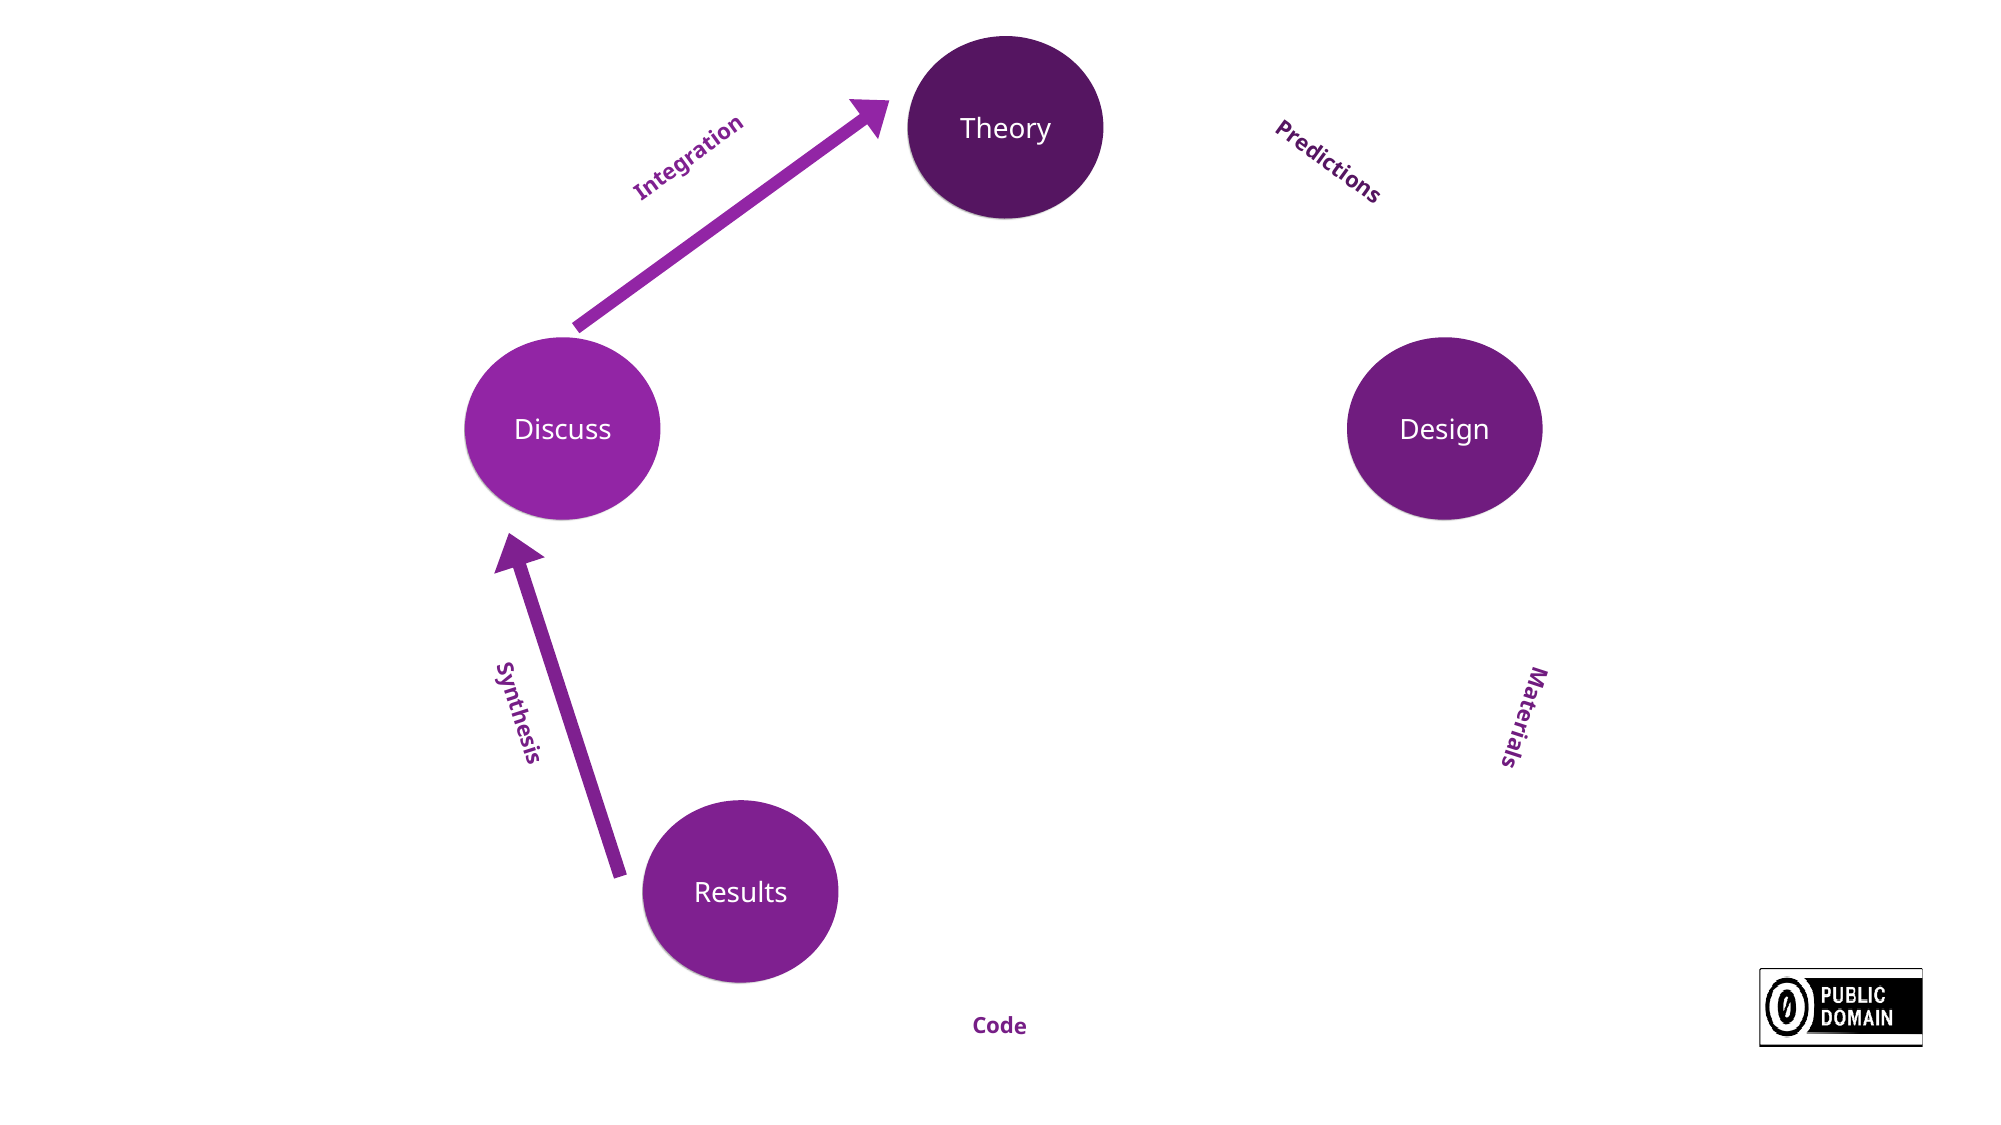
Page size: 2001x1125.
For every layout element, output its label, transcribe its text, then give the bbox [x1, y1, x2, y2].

text_box [571, 99, 890, 334]
text_box [1759, 969, 1923, 1047]
text_box Theory [907, 36, 1104, 219]
text_box Synthesis [383, 531, 611, 911]
text_box Integration [510, 13, 885, 323]
text_box Materials [1387, 521, 1617, 901]
text_box [494, 532, 627, 879]
text_box Results [642, 800, 839, 983]
text_box Code [807, 987, 1193, 1104]
text_box Predictions [1128, 18, 1507, 337]
text_box Discuss [464, 337, 661, 520]
text_box Design [1347, 337, 1543, 520]
